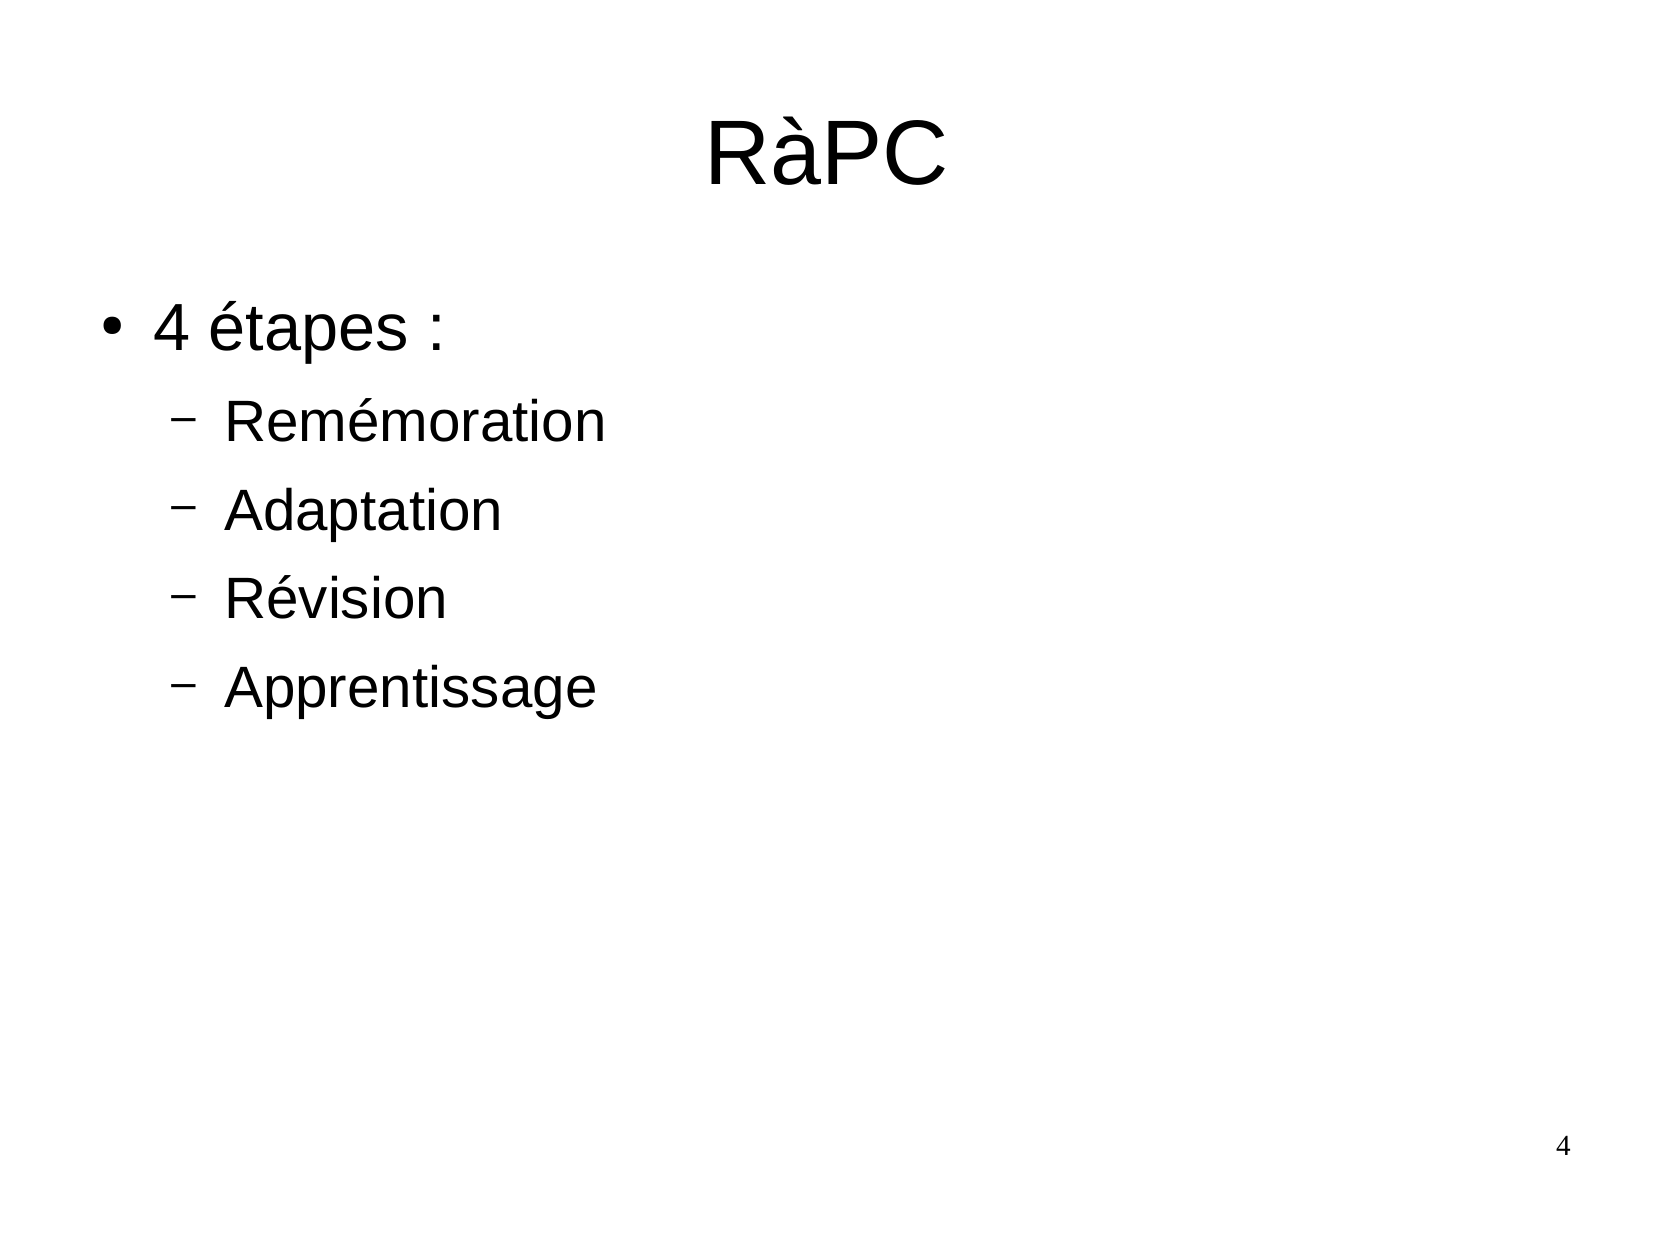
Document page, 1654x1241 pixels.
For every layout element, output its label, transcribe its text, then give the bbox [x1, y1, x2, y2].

list 4 étapes : Remémoration Adaptation Révision Apprentissage [82, 290, 1571, 1010]
title RàPC [82, 49, 1571, 257]
